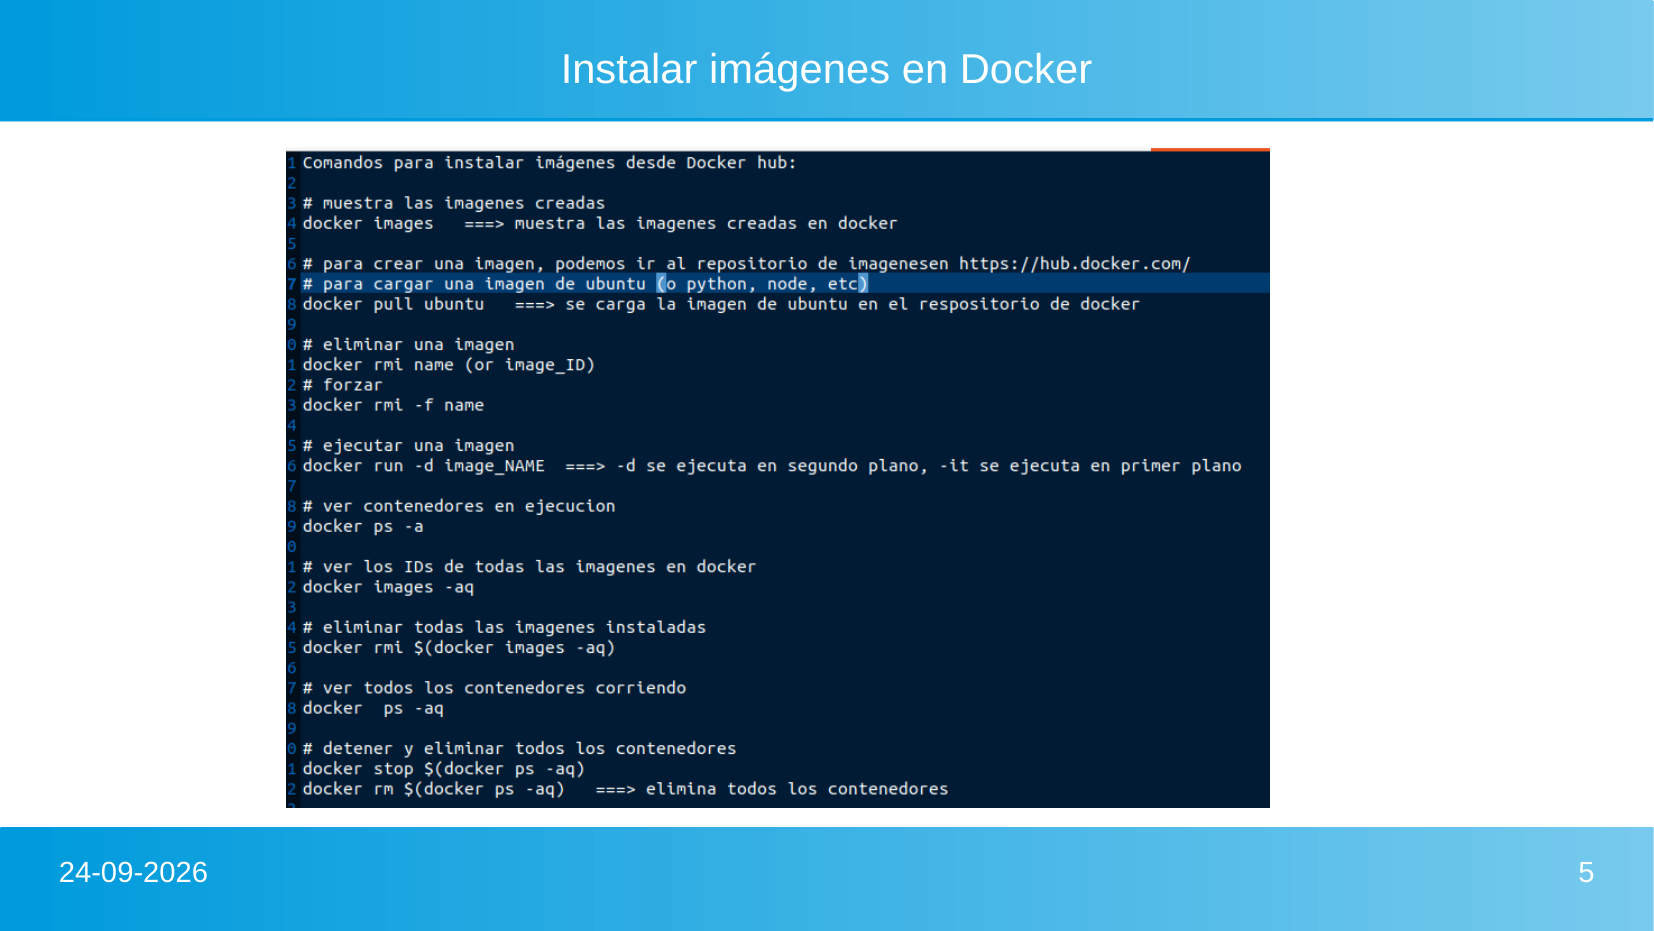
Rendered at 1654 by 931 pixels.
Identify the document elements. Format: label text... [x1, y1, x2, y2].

title Instalar imágenes en Docker [59, 29, 1595, 108]
picture [286, 147, 1270, 808]
